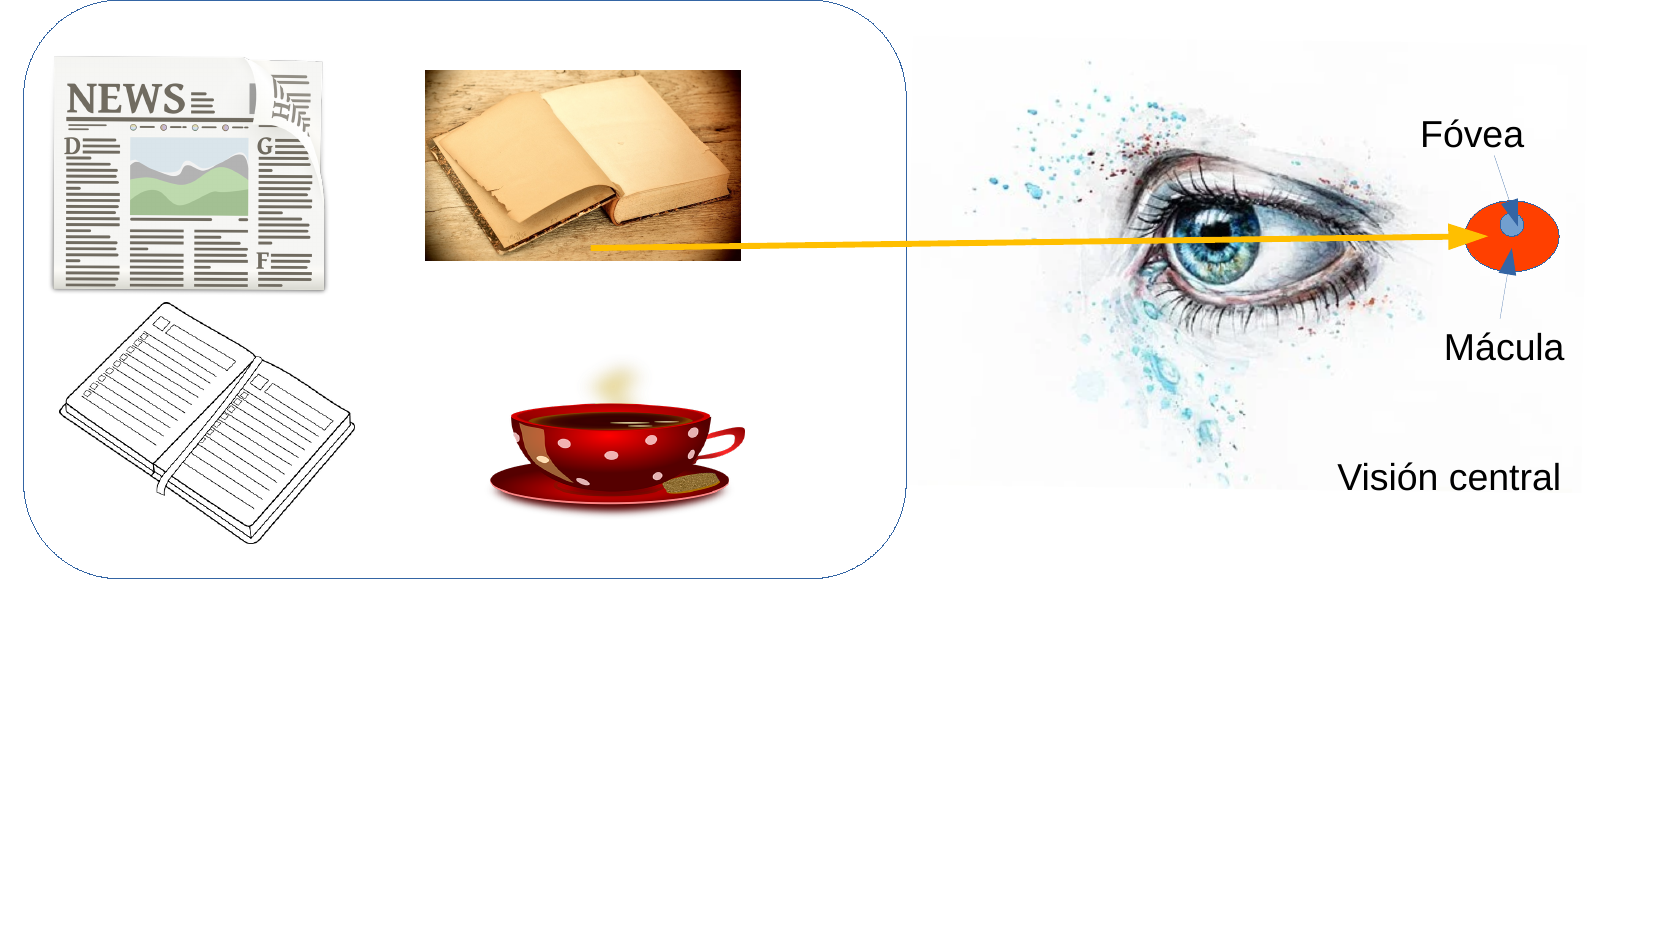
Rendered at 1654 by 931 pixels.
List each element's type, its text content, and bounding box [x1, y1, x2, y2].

picture [47, 50, 331, 296]
picture [425, 70, 741, 261]
picture [907, 240, 1582, 490]
picture [909, 35, 1587, 318]
text_box [1465, 200, 1560, 272]
text_box Visión central [1322, 448, 1619, 548]
picture [59, 302, 355, 544]
text_box [23, 0, 907, 579]
text_box Fóvea [1405, 106, 1583, 189]
picture [484, 347, 745, 520]
text_box Mácula [1429, 318, 1607, 402]
